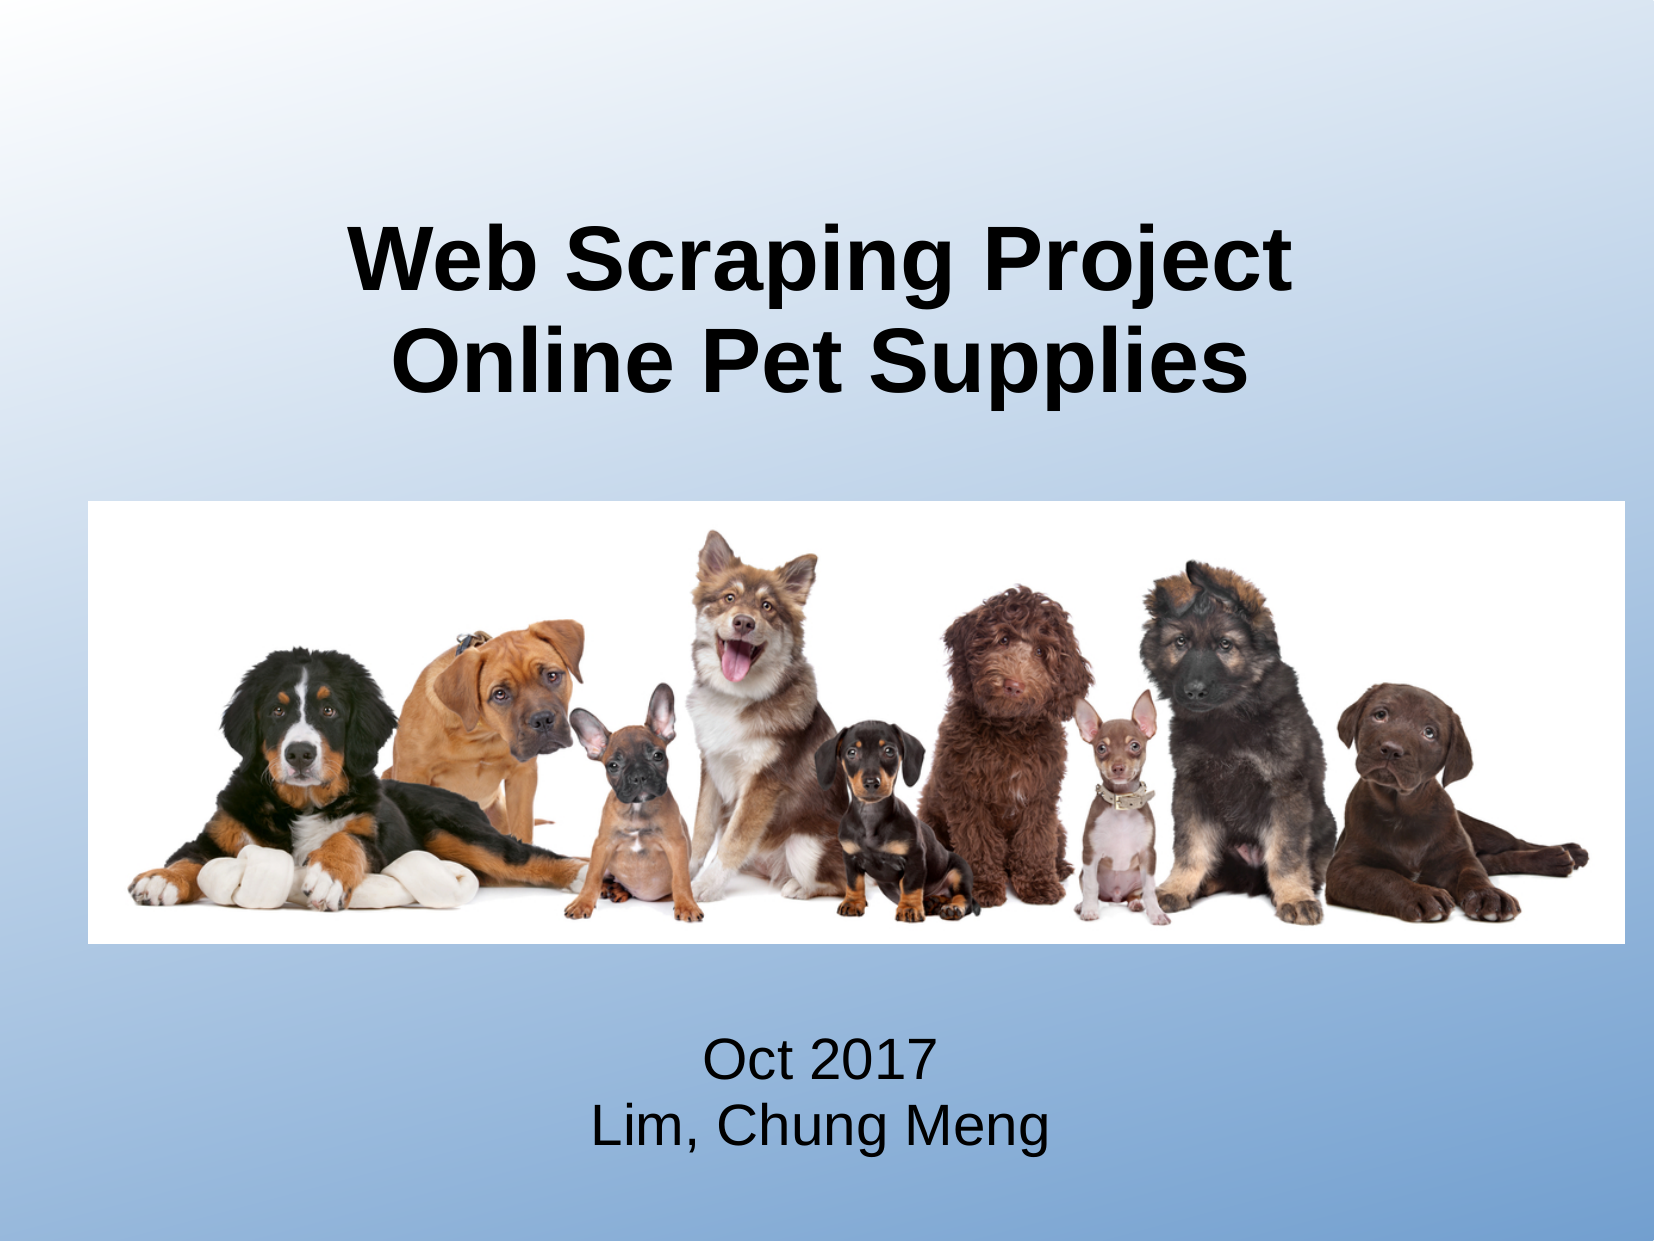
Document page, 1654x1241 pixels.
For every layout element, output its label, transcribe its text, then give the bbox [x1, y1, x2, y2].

title Web Scraping Project Online Pet Supplies Oct 2017 Lim, Chung Meng [76, 208, 1565, 1156]
picture [88, 501, 1625, 944]
